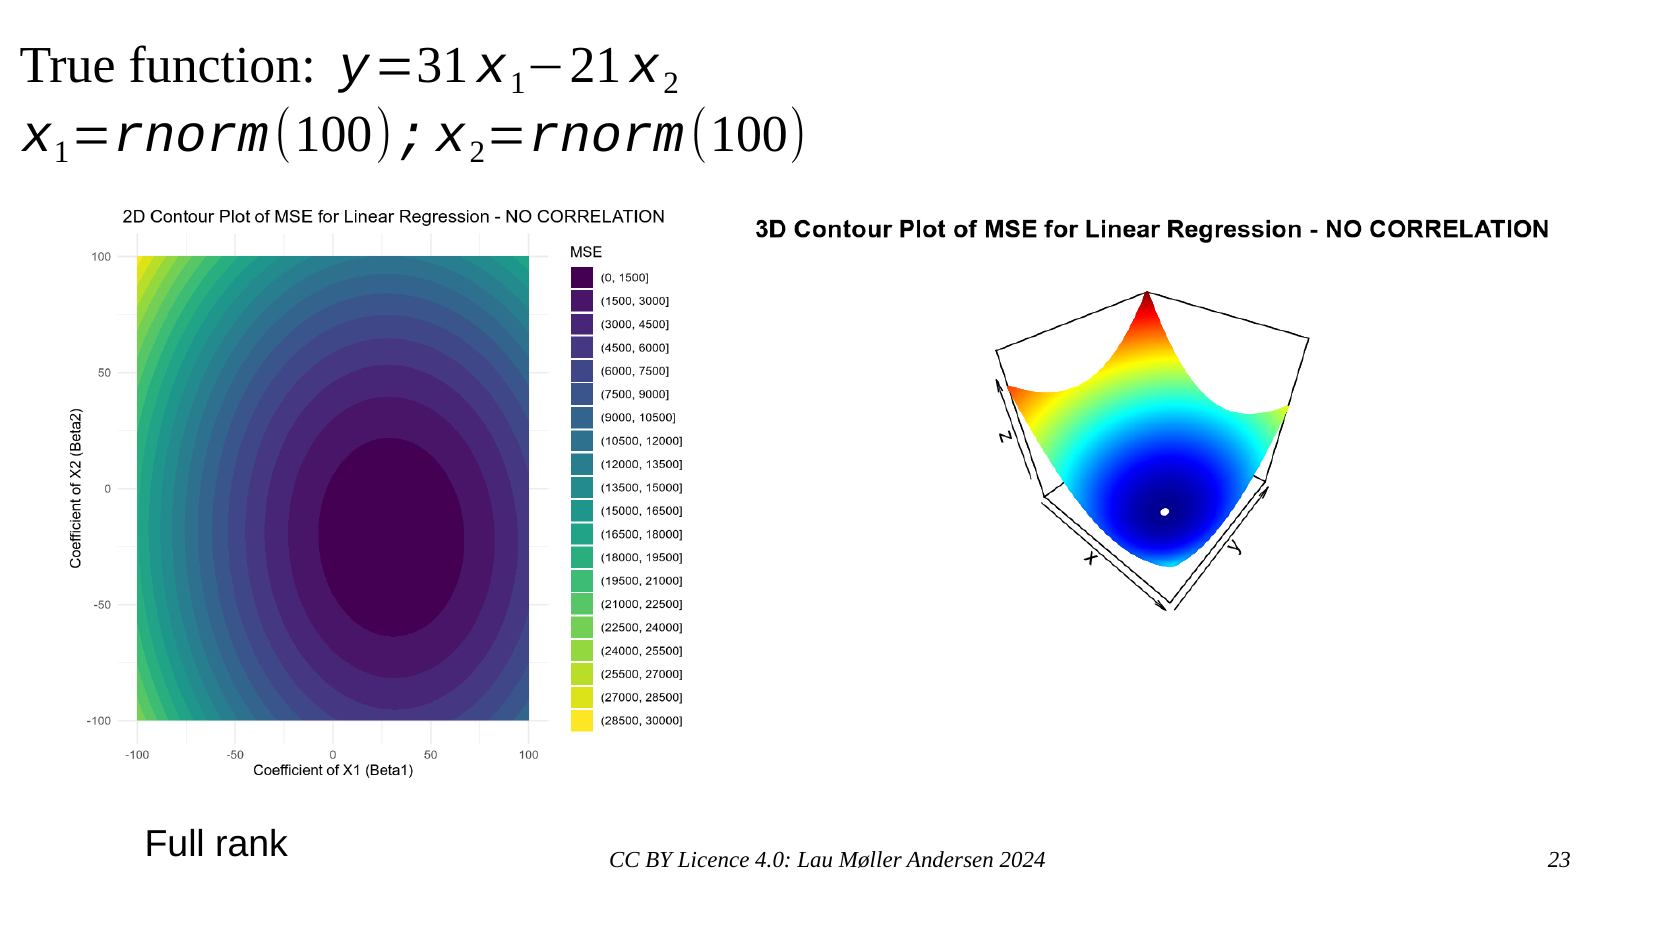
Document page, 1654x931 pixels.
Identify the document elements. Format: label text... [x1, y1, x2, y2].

text_box Full rank [129, 814, 355, 872]
chart [11, 35, 815, 170]
picture [732, 213, 1571, 638]
picture [62, 202, 697, 785]
